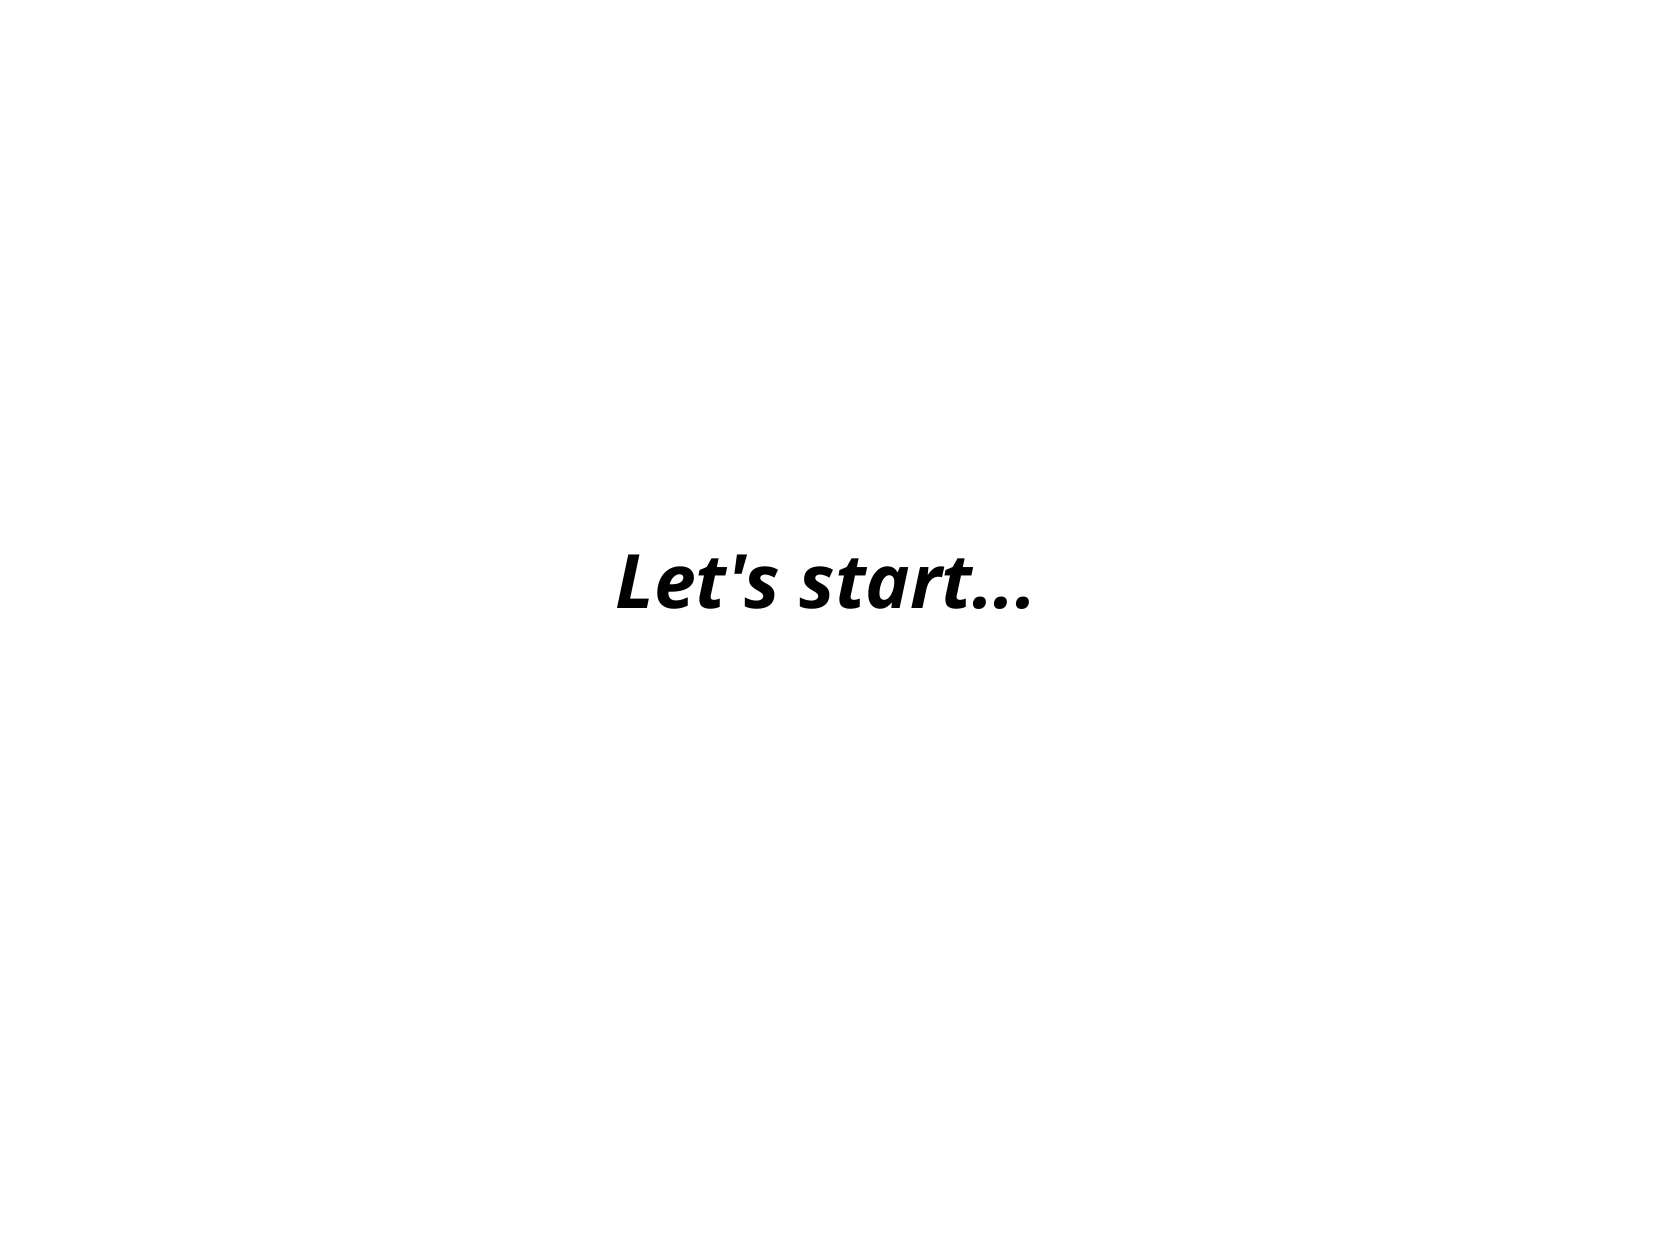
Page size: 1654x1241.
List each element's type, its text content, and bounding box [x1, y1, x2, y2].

subtitle Let's start... [82, 56, 1571, 1102]
